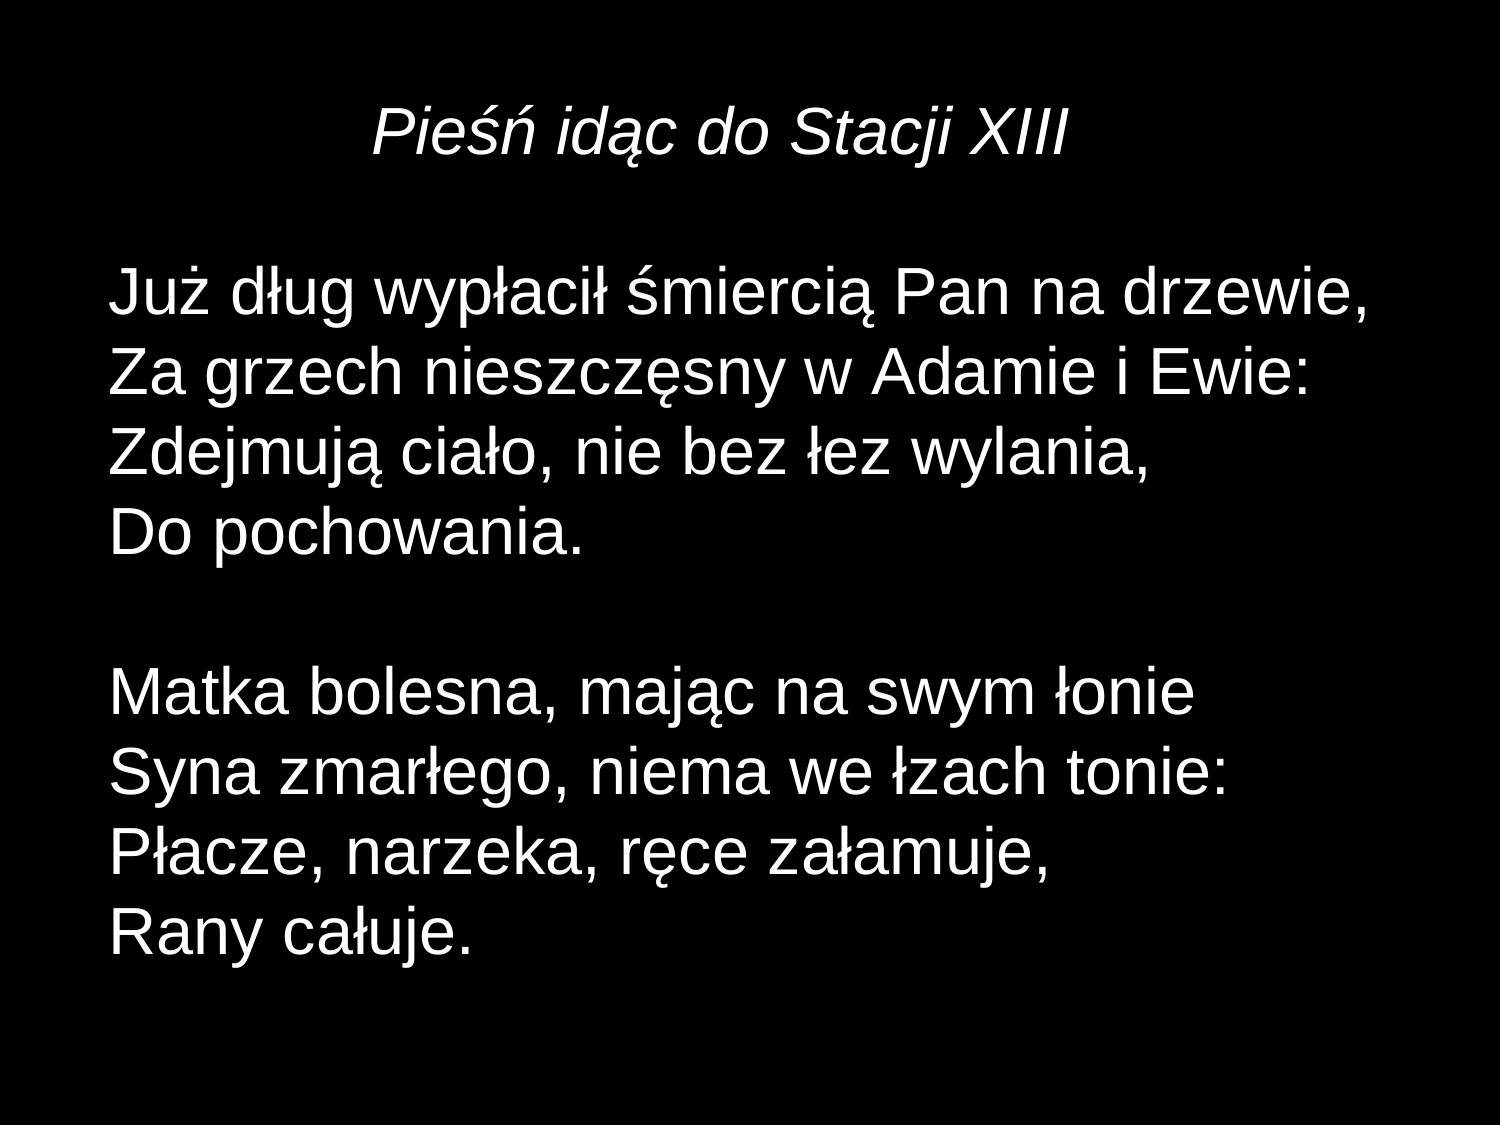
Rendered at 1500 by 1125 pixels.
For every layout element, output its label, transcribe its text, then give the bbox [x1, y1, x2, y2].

text_box Pieśń idąc do Stacji XIII Już dług wypłacił śmiercią Pan na drzewie, Za grzech nieszczęsny w Adamie i Ewie: Zdejmują ciało, nie bez łez wylania, Do pochowania. Matka bolesna, mając na swym łonie Syna zmarłego, niema we łzach tonie: Płacze, narzeka, ręce załamuje, Rany całuje. [93, 80, 1465, 976]
